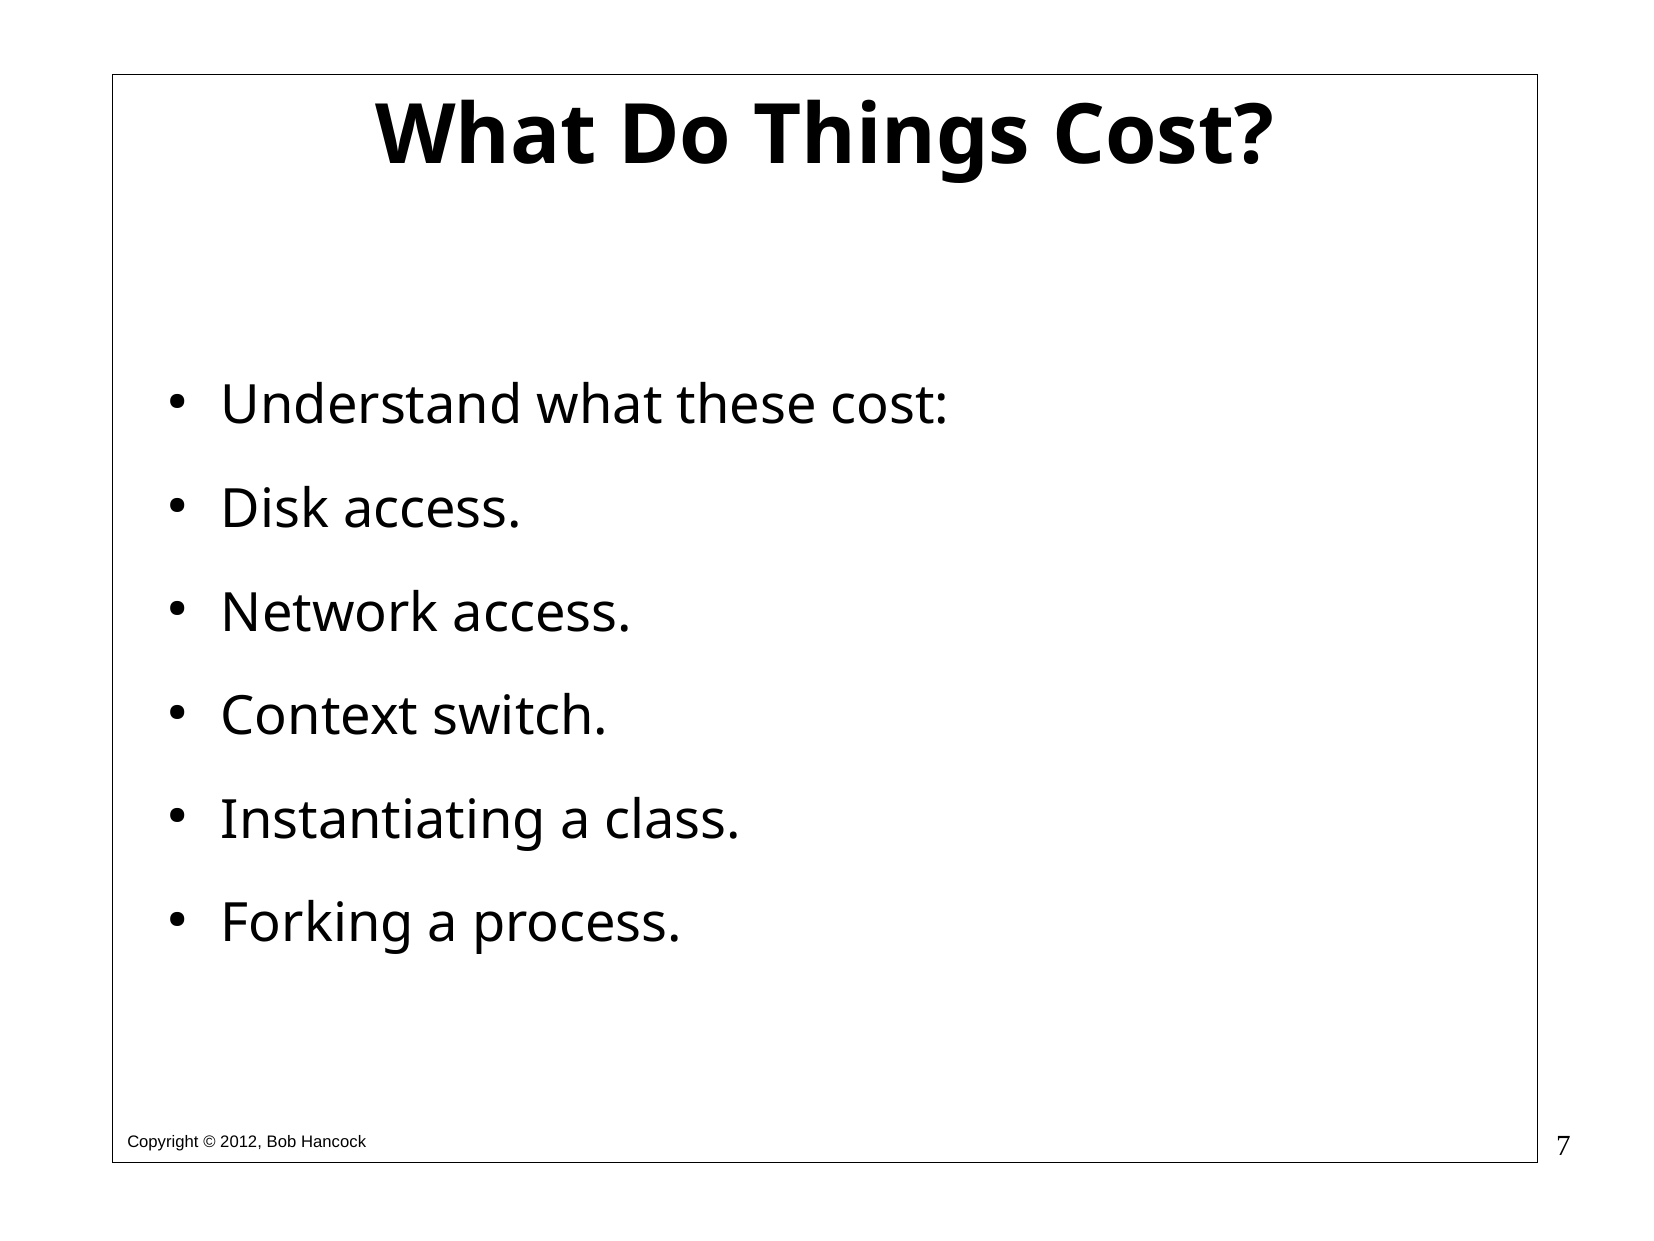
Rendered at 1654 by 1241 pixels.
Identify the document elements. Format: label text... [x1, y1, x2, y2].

list Understand what these cost: Disk access. Network access. Context switch. Instantiating a class. Forking a process. [150, 262, 1501, 1126]
text_box Copyright © 2012, Bob Hancock [112, 1125, 382, 1159]
title What Do Things Cost? [112, 75, 1538, 188]
